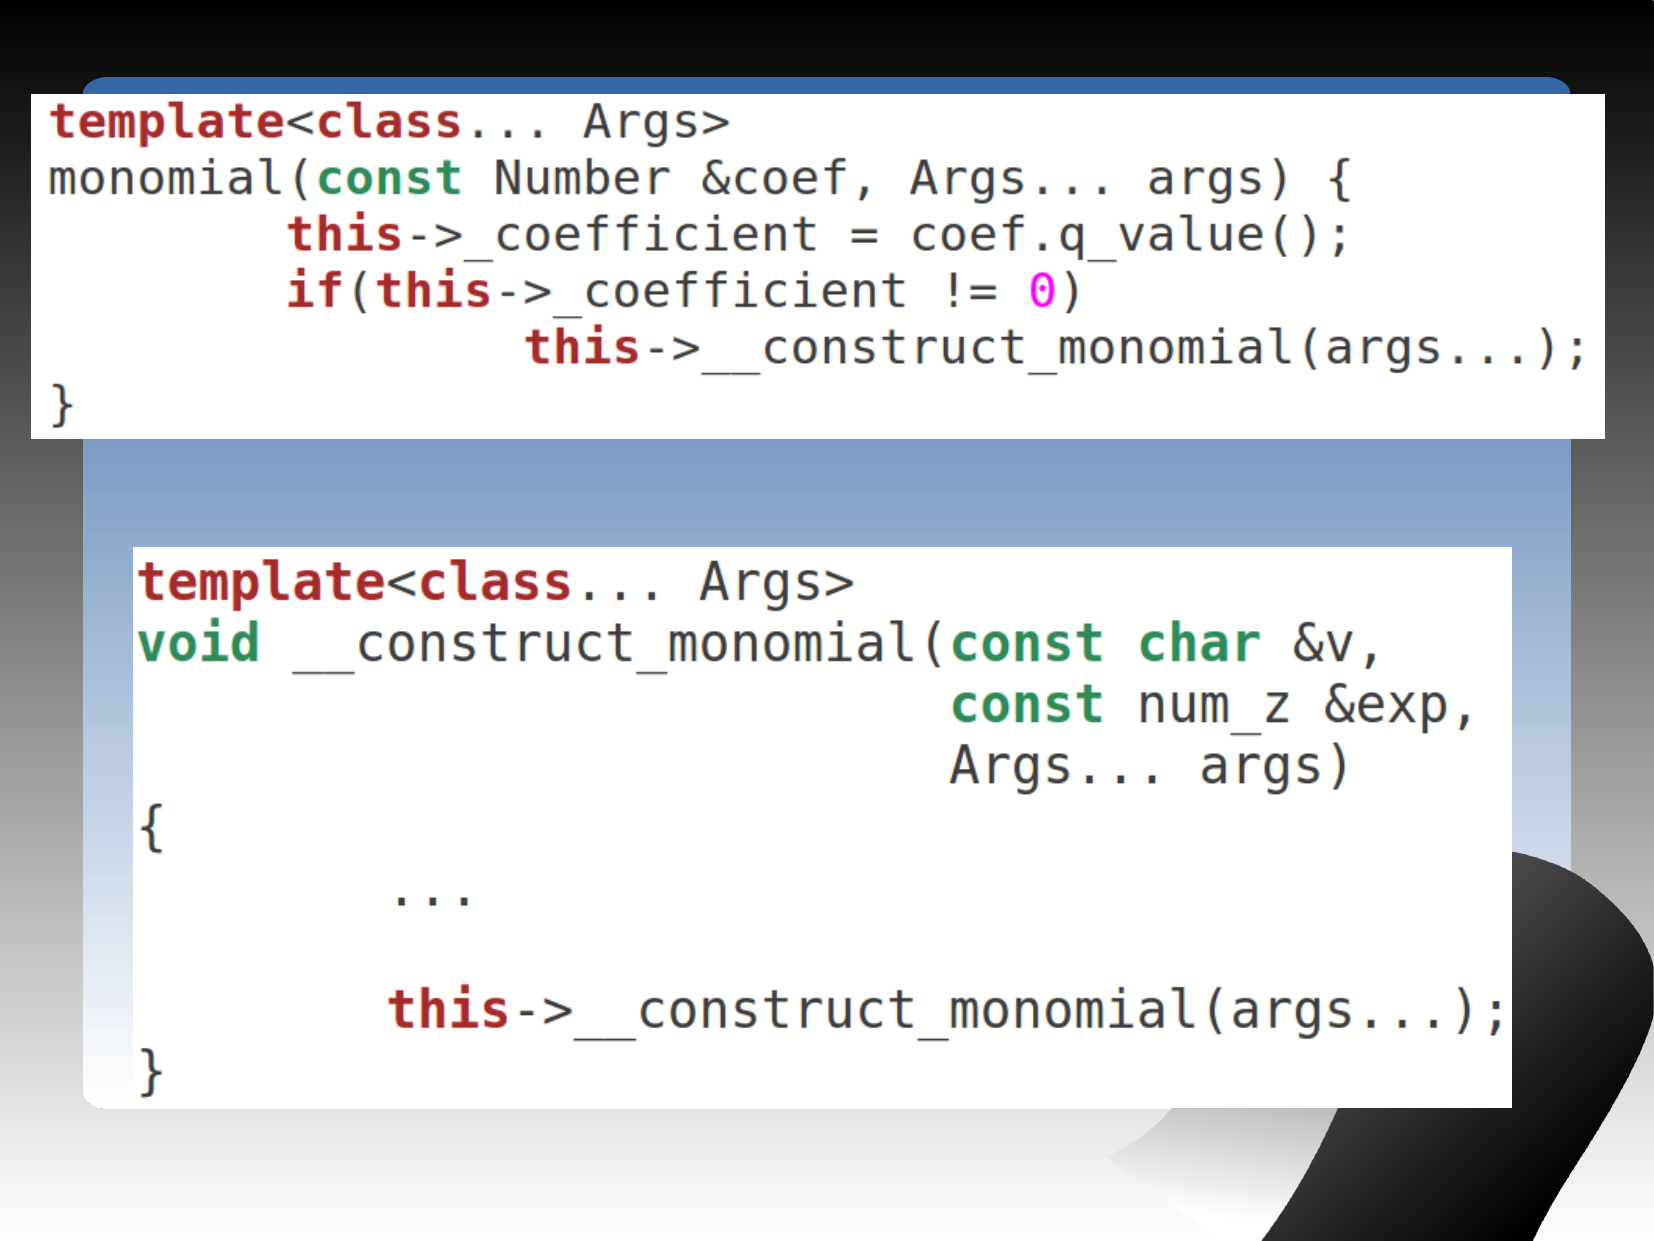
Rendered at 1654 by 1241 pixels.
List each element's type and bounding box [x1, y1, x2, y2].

picture [133, 547, 1654, 1241]
picture [31, 94, 1605, 439]
